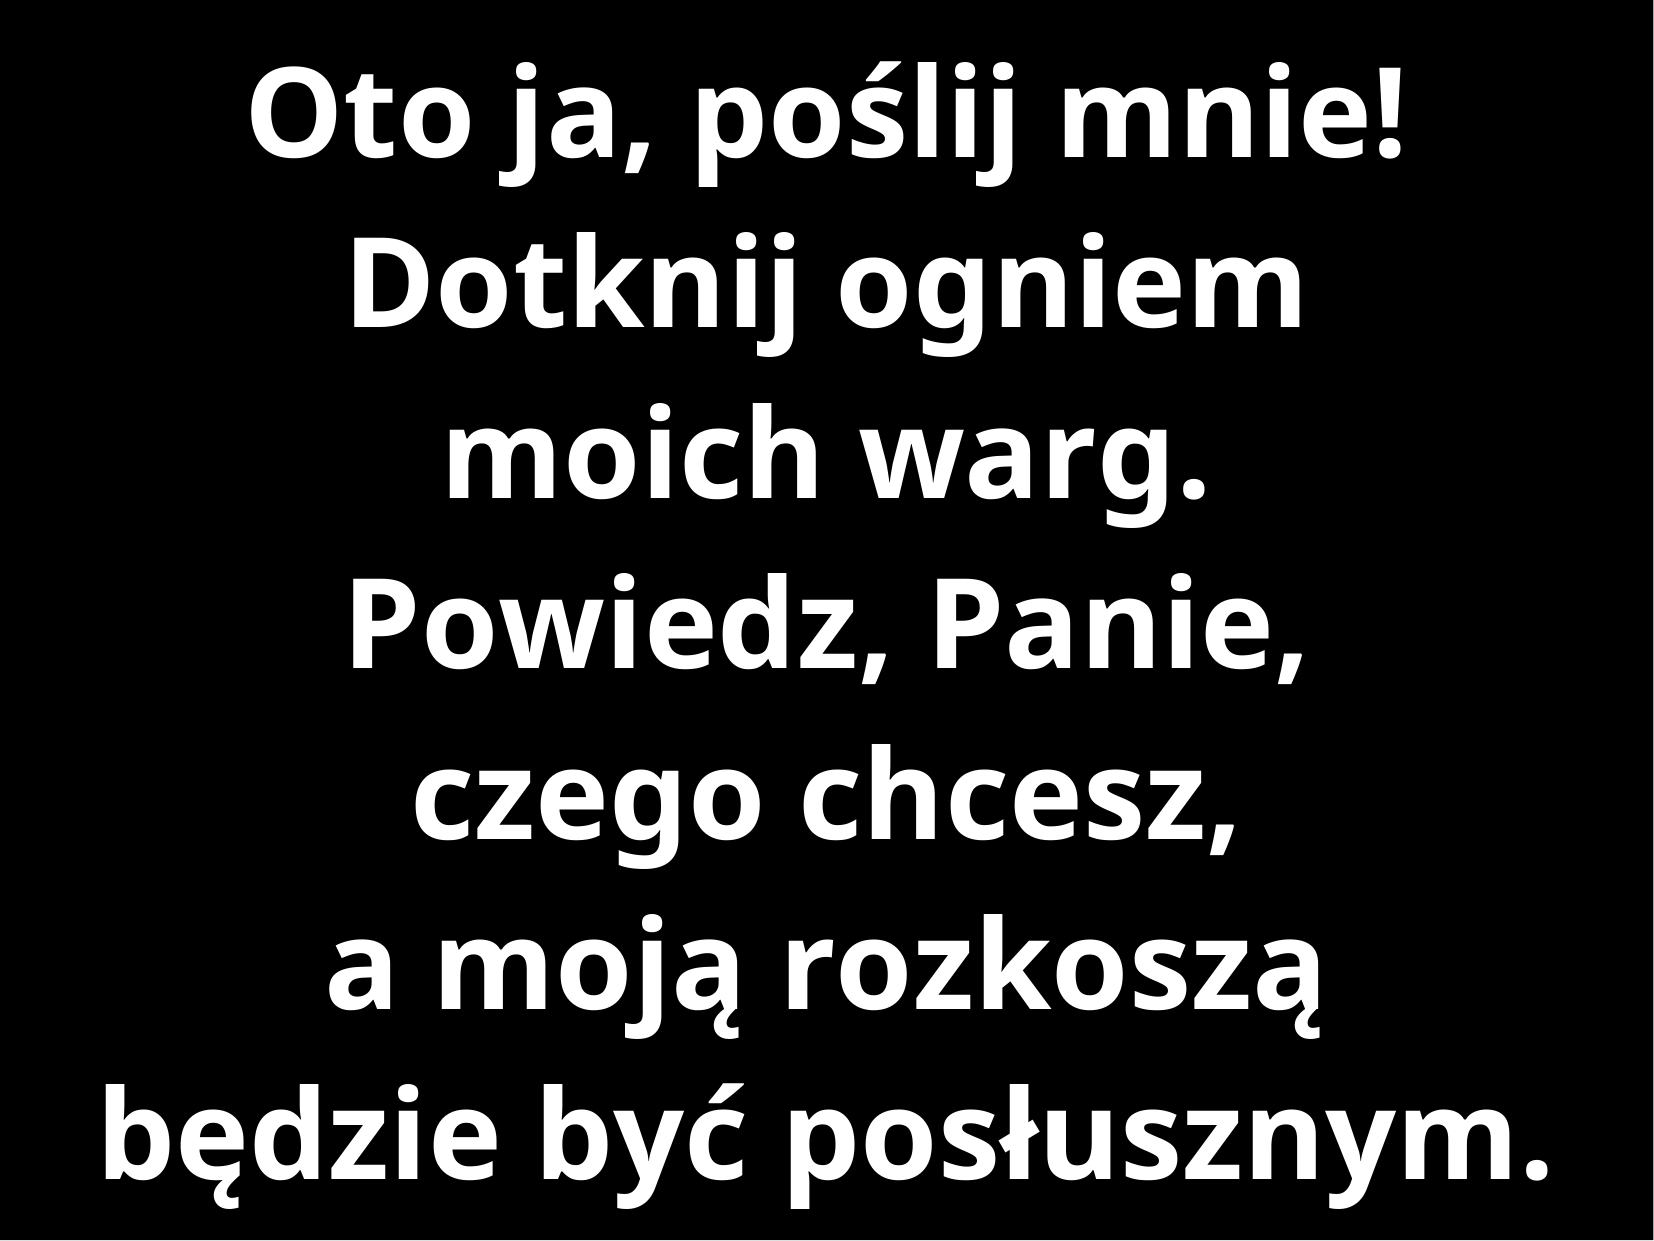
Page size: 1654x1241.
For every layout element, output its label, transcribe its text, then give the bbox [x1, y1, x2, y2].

title Oto ja, poślij mnie! Dotknij ogniem moich warg. Powiedz, Panie, czego chcesz, a moją rozkoszą będzie być posłusznym. [0, 0, 1654, 1241]
